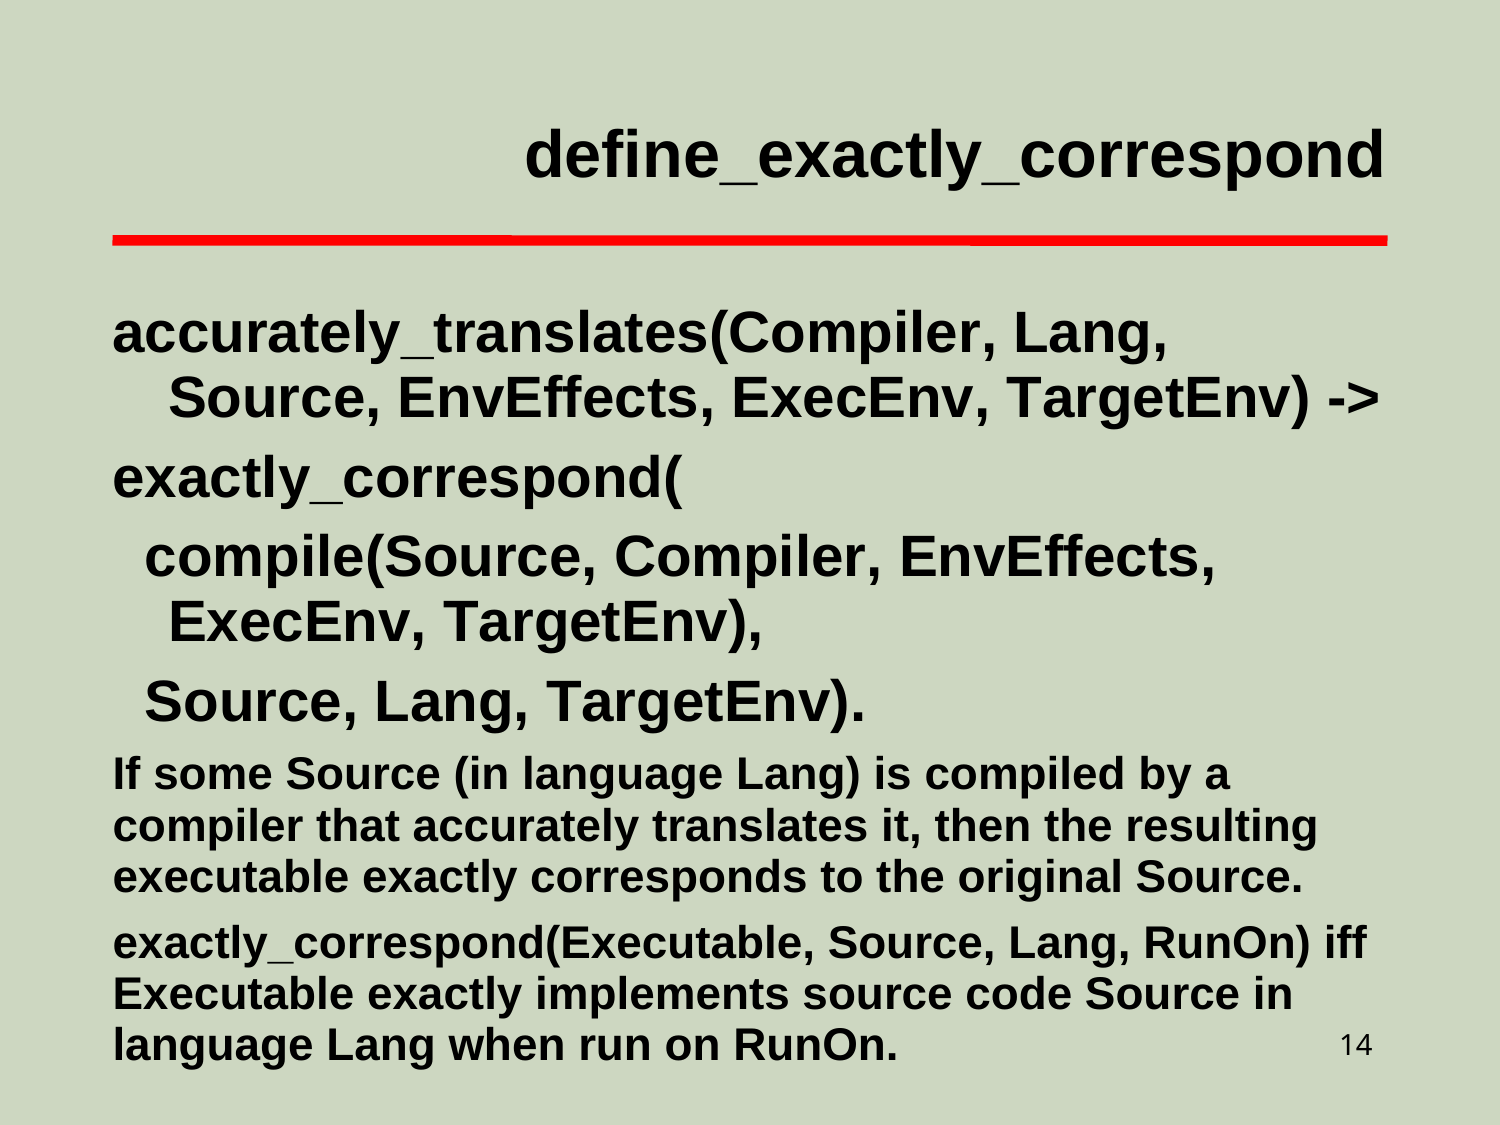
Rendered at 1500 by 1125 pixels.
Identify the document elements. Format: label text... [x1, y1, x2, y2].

list accurately_translates(Compiler, Lang, Source, EnvEffects, ExecEnv, TargetEnv) -> exactly_correspond( compile(Source, Compiler, EnvEffects, ExecEnv, TargetEnv), Source, Lang, TargetEnv). If some Source (in language Lang) is compiled by a compiler that accurately translates it, then the resulting executable exactly corresponds to the original Source. exactly_correspond(Executable, Source, Lang, RunOn) iff Executable exactly implements source code Source in language Lang when run on RunOn. [112, 299, 1387, 1099]
title define_exactly_correspond [124, 93, 1387, 216]
